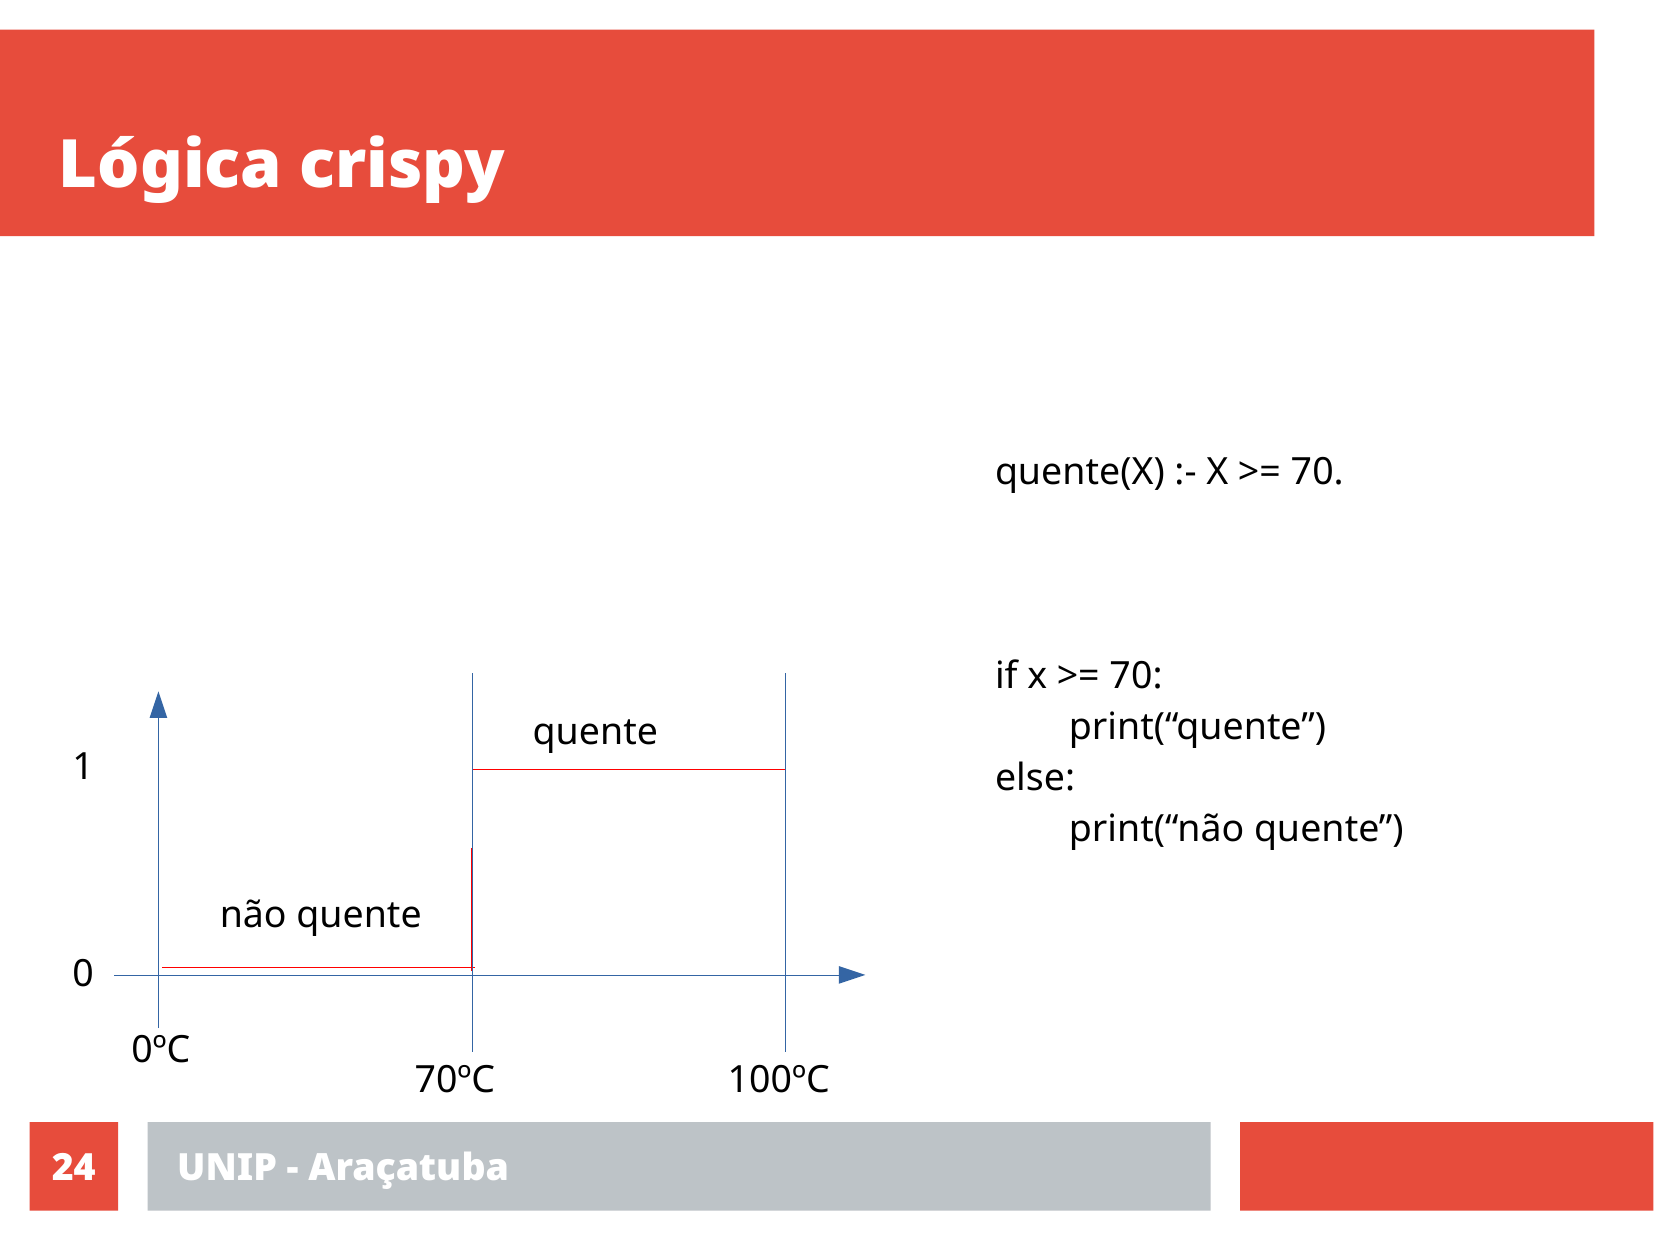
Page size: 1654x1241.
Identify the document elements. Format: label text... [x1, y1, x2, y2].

text_box 100ºC [712, 1045, 858, 1104]
text_box quente [517, 696, 680, 756]
text_box 0 [57, 938, 111, 998]
text_box 1 [57, 732, 111, 791]
title Lógica crispy [59, 59, 1595, 207]
text_box 70ºC [399, 1045, 522, 1104]
text_box não quente [204, 879, 449, 939]
text_box 0ºC [116, 1015, 214, 1074]
text_box quente(X) :- X >= 70. if x >= 70: print(“quente”) else: print(“não quente”) [980, 437, 1453, 801]
